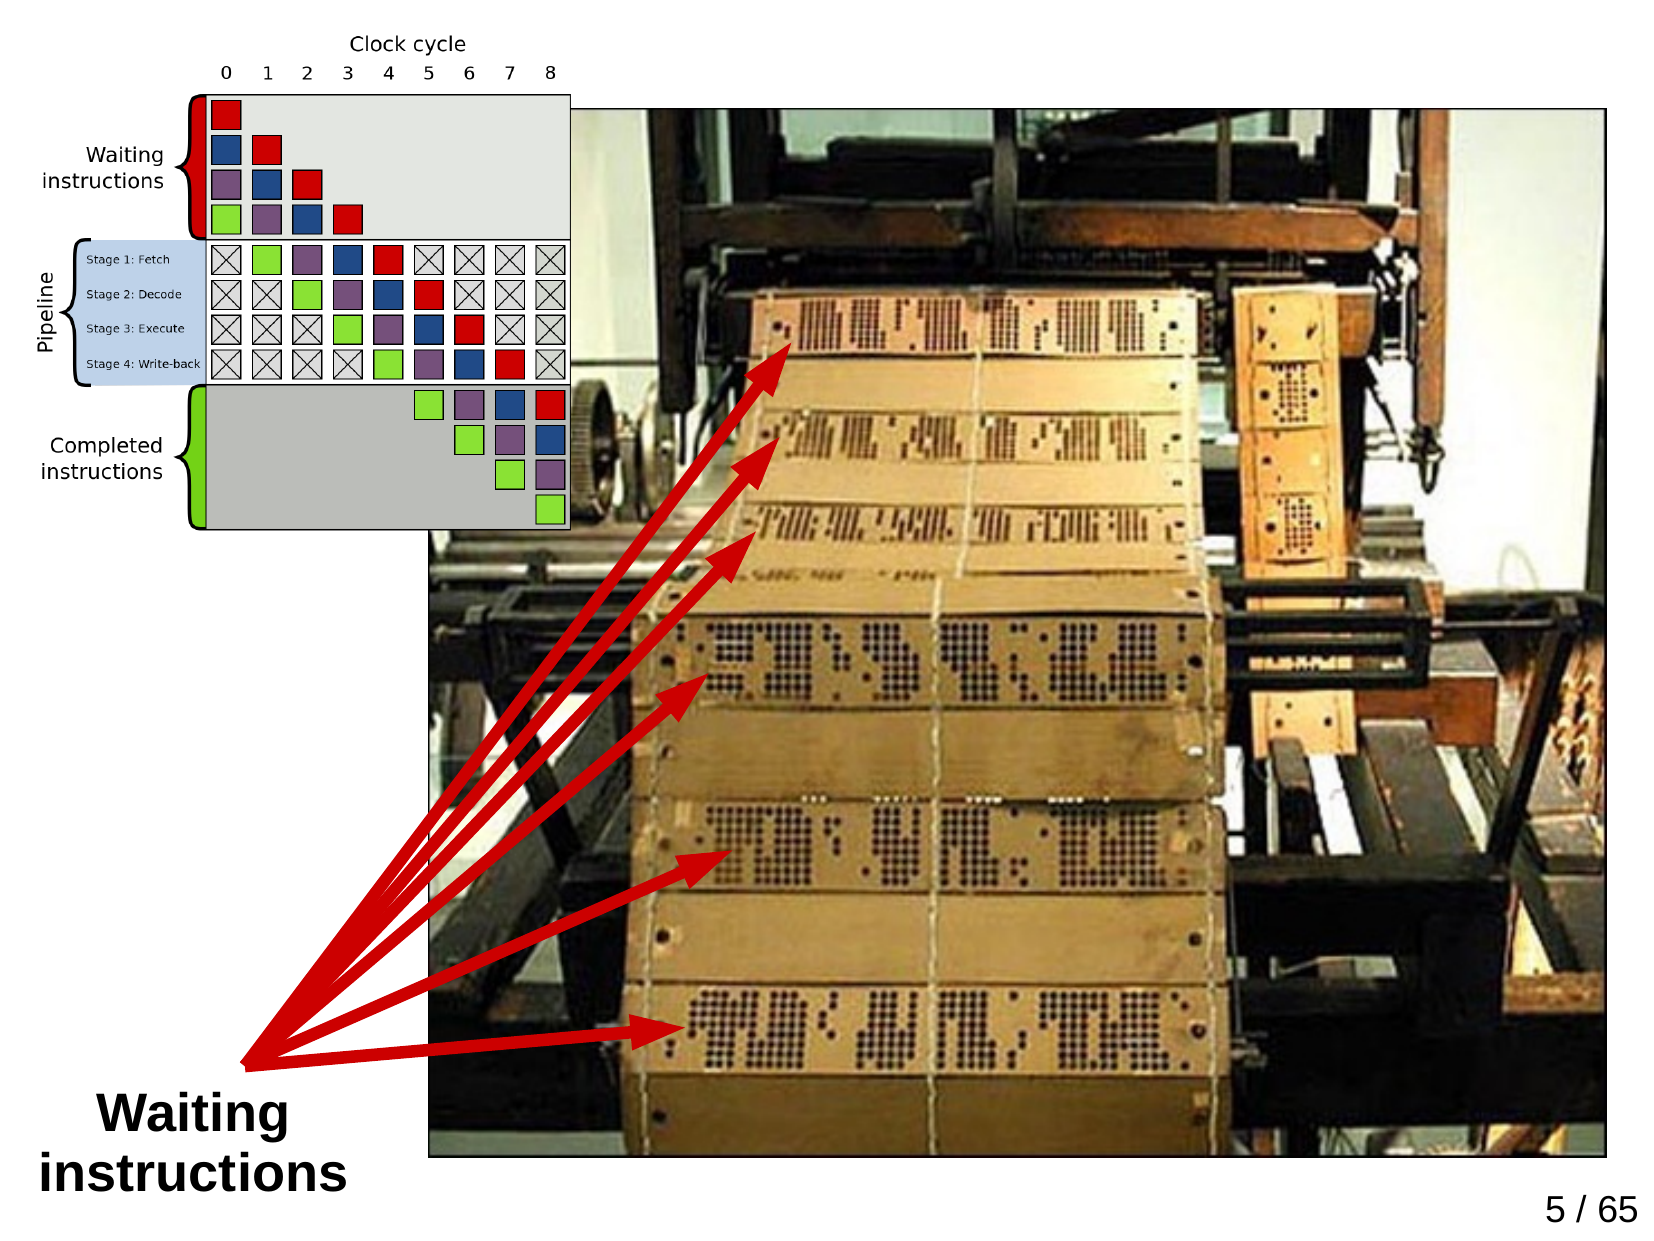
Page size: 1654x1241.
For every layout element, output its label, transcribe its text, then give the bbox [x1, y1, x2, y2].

text_box <number> / 65 [1380, 1181, 1654, 1238]
text_box Waiting instructions [23, 1074, 365, 1211]
picture [35, 22, 1607, 1158]
